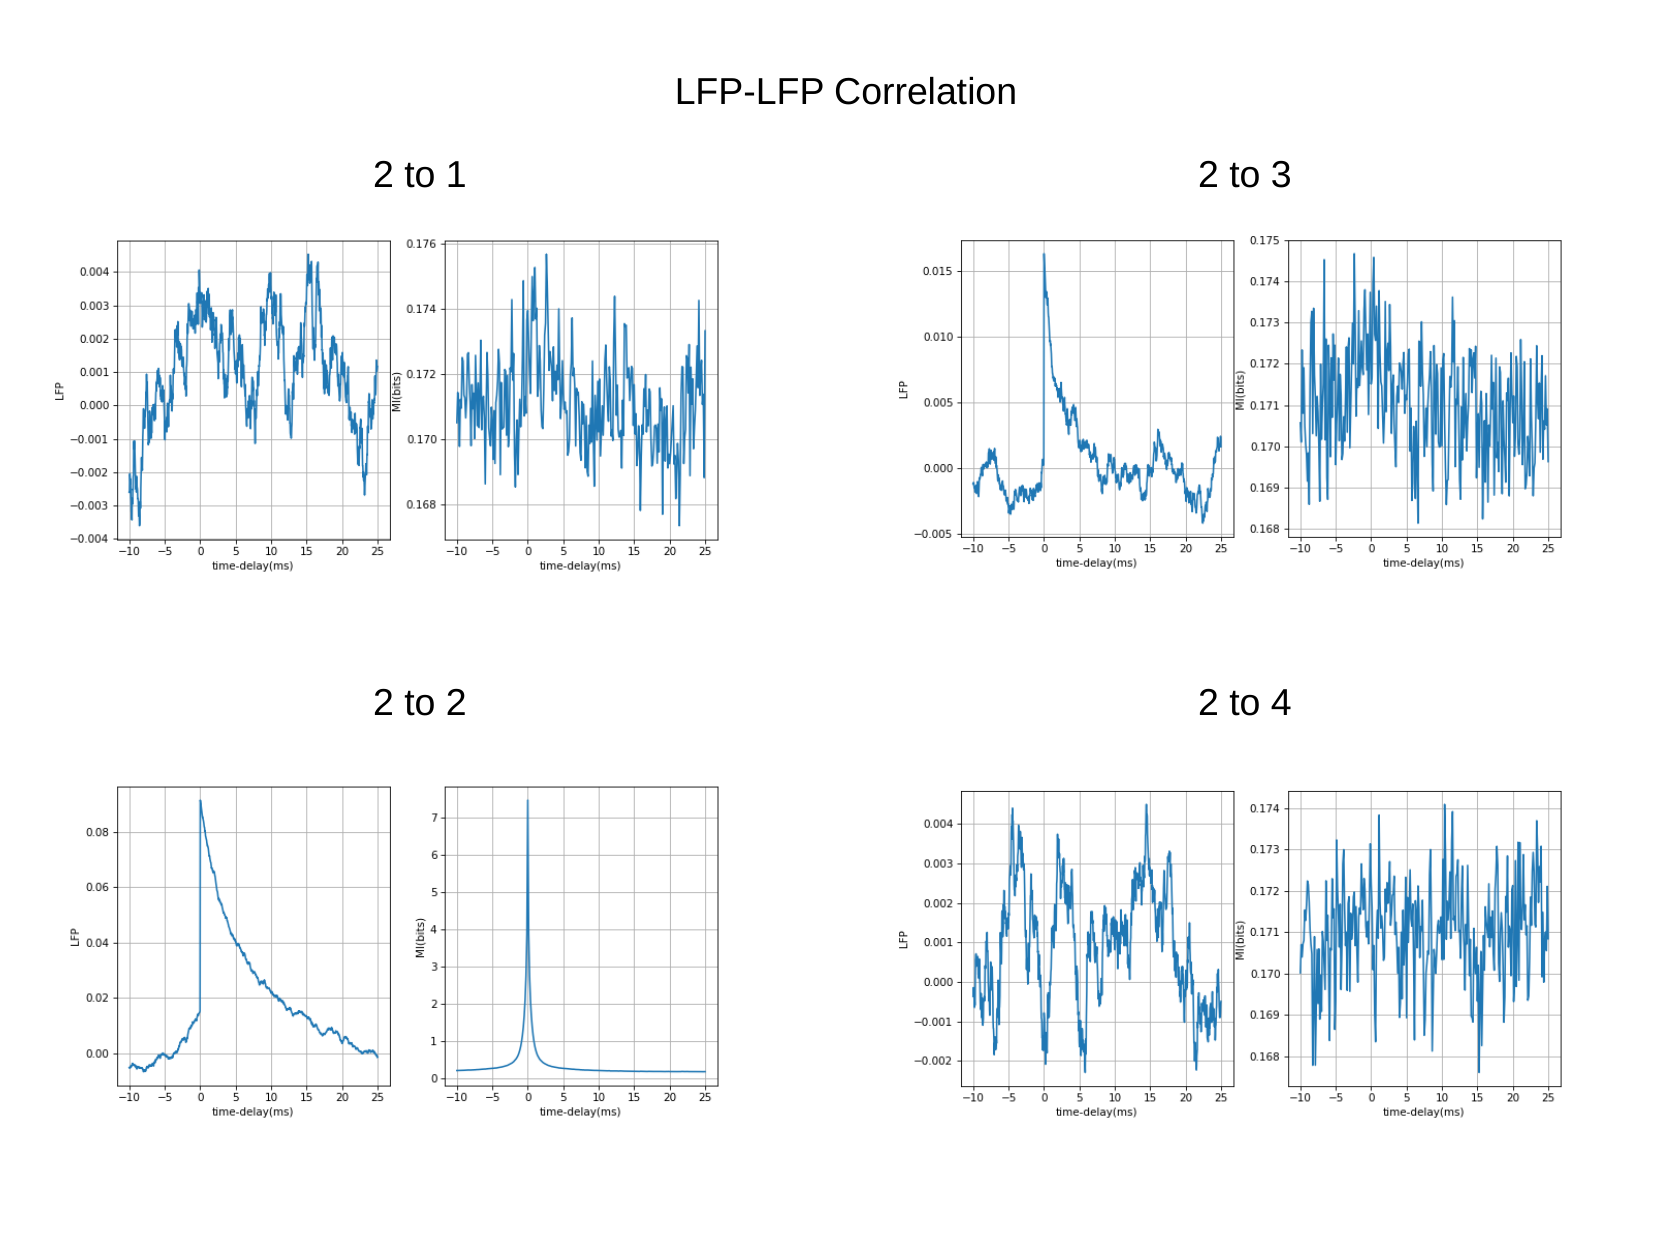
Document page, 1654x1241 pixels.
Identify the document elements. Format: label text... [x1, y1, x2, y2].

text_box LFP-LFP Correlation [660, 63, 1057, 121]
text_box 2 to 2 [240, 674, 601, 732]
text_box 2 to 3 [1065, 146, 1426, 204]
picture [20, 194, 795, 582]
text_box 2 to 4 [1065, 674, 1426, 732]
picture [20, 740, 795, 1128]
text_box 2 to 1 [240, 146, 601, 204]
picture [864, 745, 1638, 1128]
picture [864, 194, 1638, 579]
